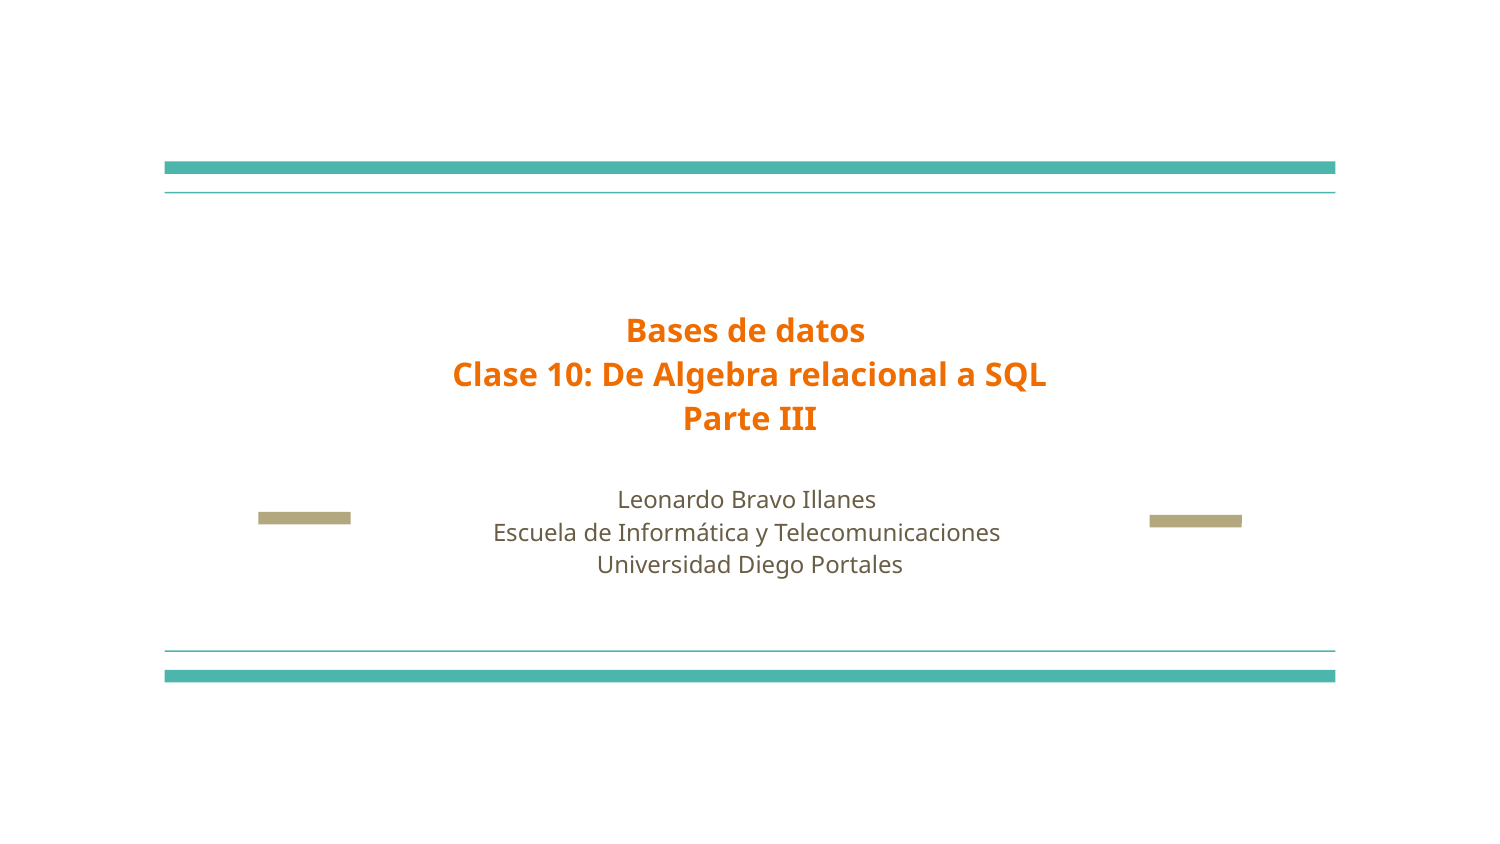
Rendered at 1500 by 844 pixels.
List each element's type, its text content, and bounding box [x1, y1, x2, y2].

subtitle Leonardo Bravo Illanes Escuela de Informática y Telecomunicaciones Universidad Diego Portales [350, 467, 1150, 598]
title Bases de datos Clase 10: De Algebra relacional a SQL Parte III [164, 287, 1336, 456]
